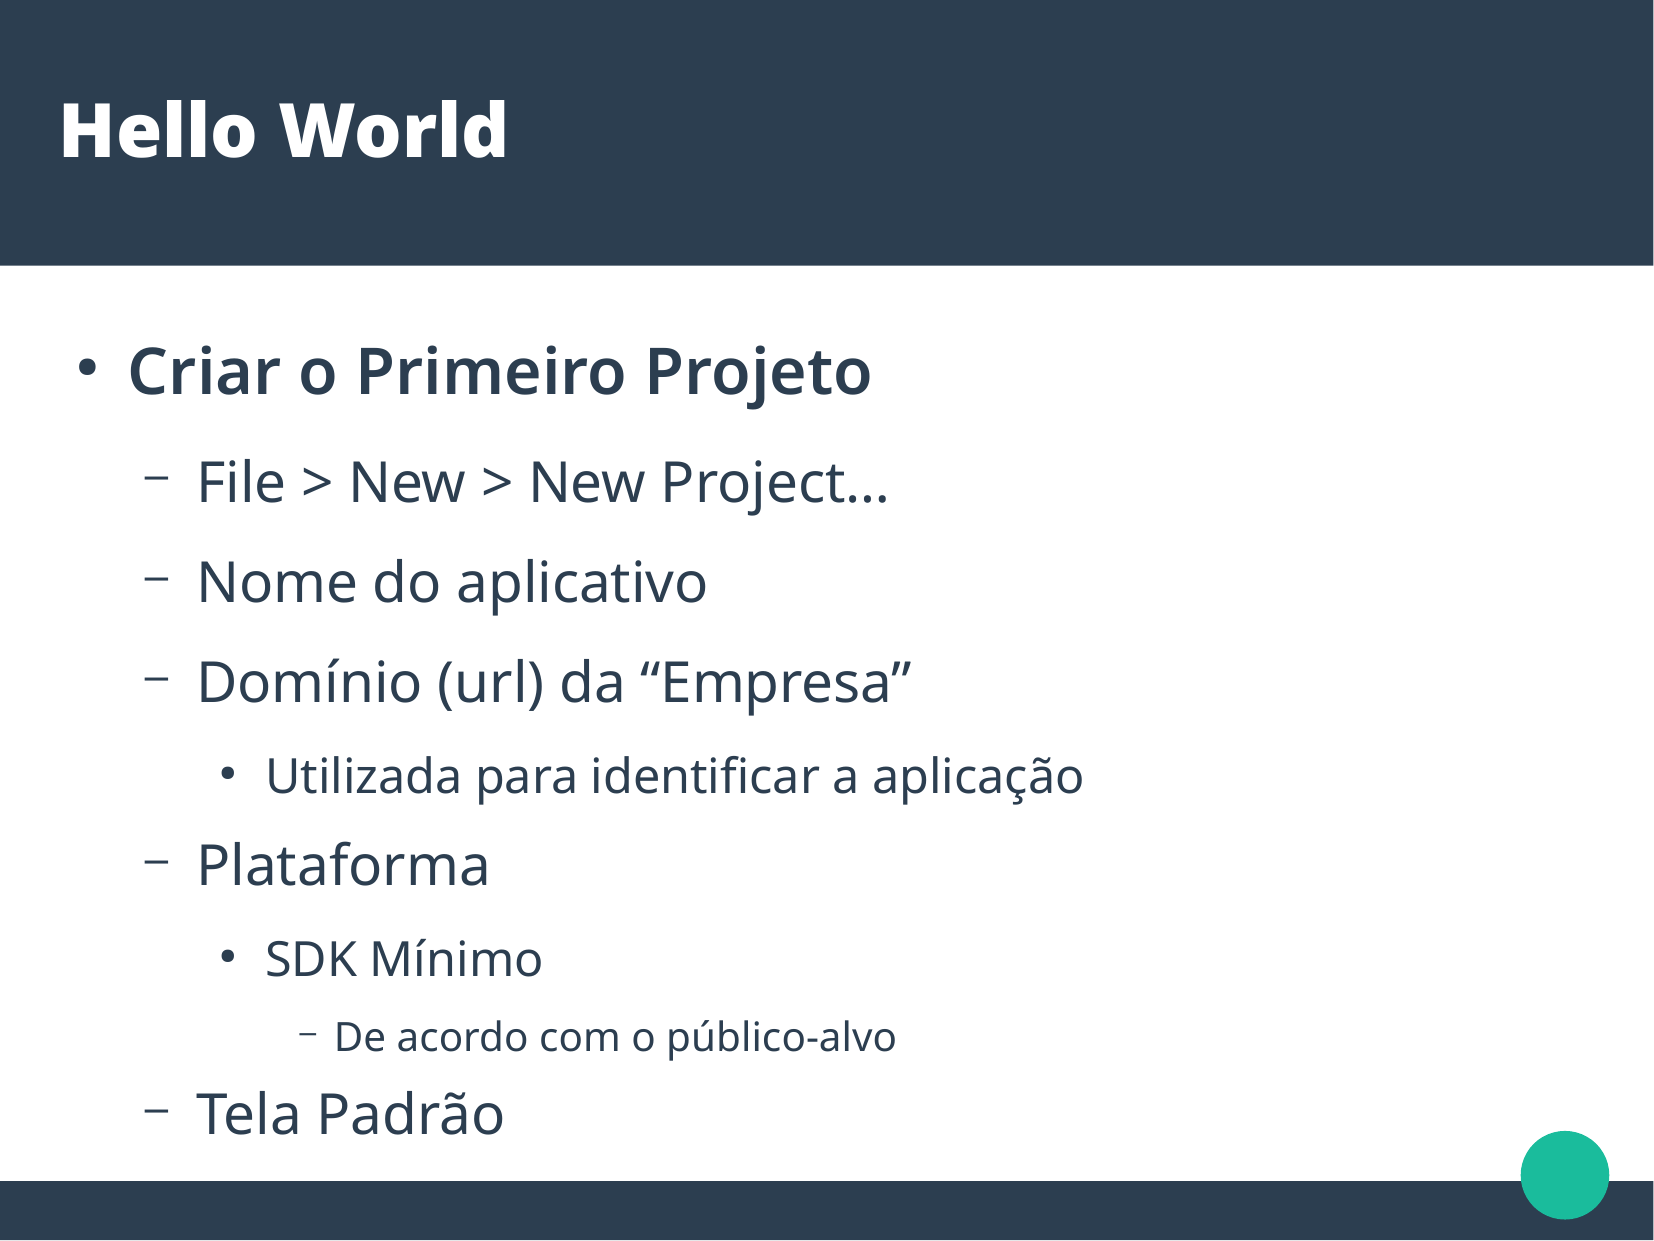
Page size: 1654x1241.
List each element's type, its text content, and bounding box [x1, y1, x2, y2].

title Hello World [59, 49, 1595, 207]
list Criar o Primeiro Projeto File > New > New Project… Nome do aplicativo Domínio (url) da “Empresa” Utilizada para identificar a aplicação Plataforma SDK Mínimo De acordo com o público-alvo Tela Padrão [59, 324, 1595, 1152]
